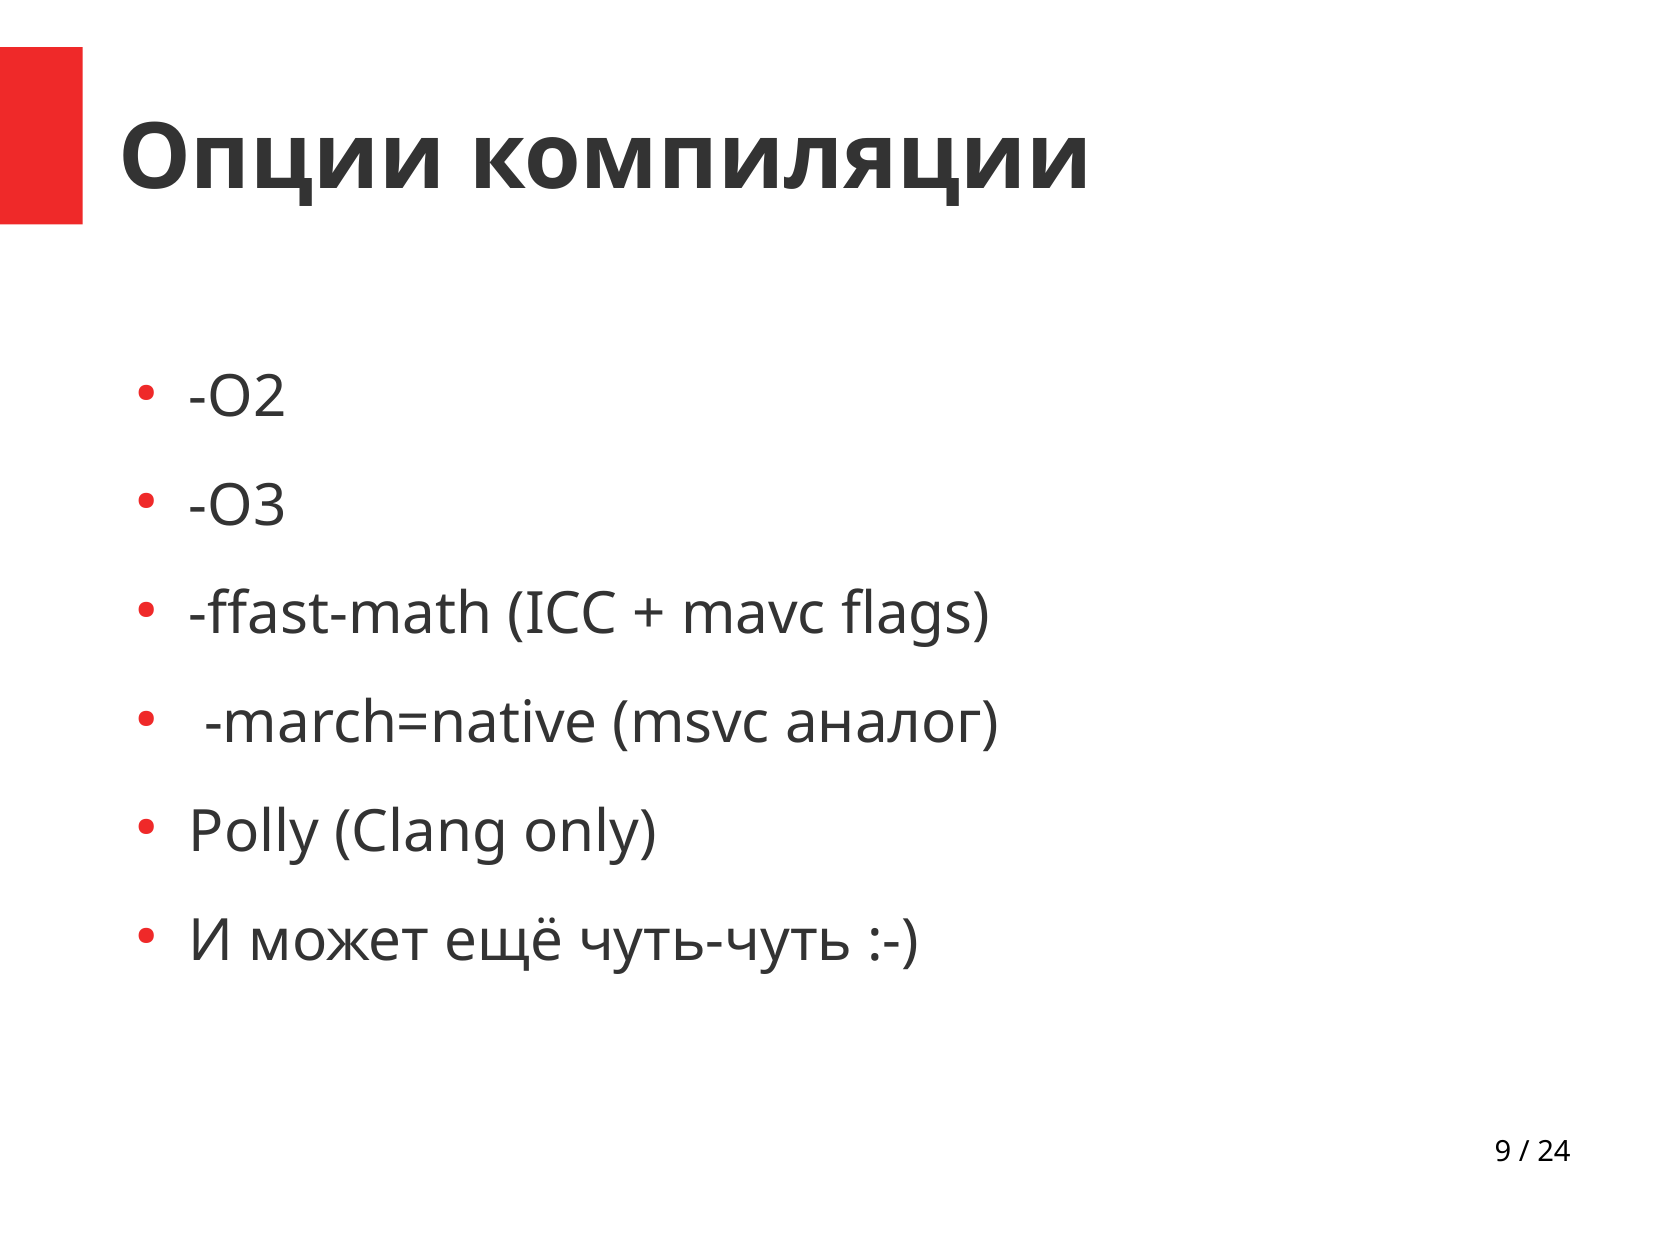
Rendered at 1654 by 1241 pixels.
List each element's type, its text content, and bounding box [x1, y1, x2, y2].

list -O2 -O3 -ffast-math (ICC + mavc flags) -march=native (msvc аналог) Polly (Clang only) И может ещё чуть-чуть :-) [118, 354, 1536, 1074]
title Опции компиляции [118, 49, 1571, 257]
